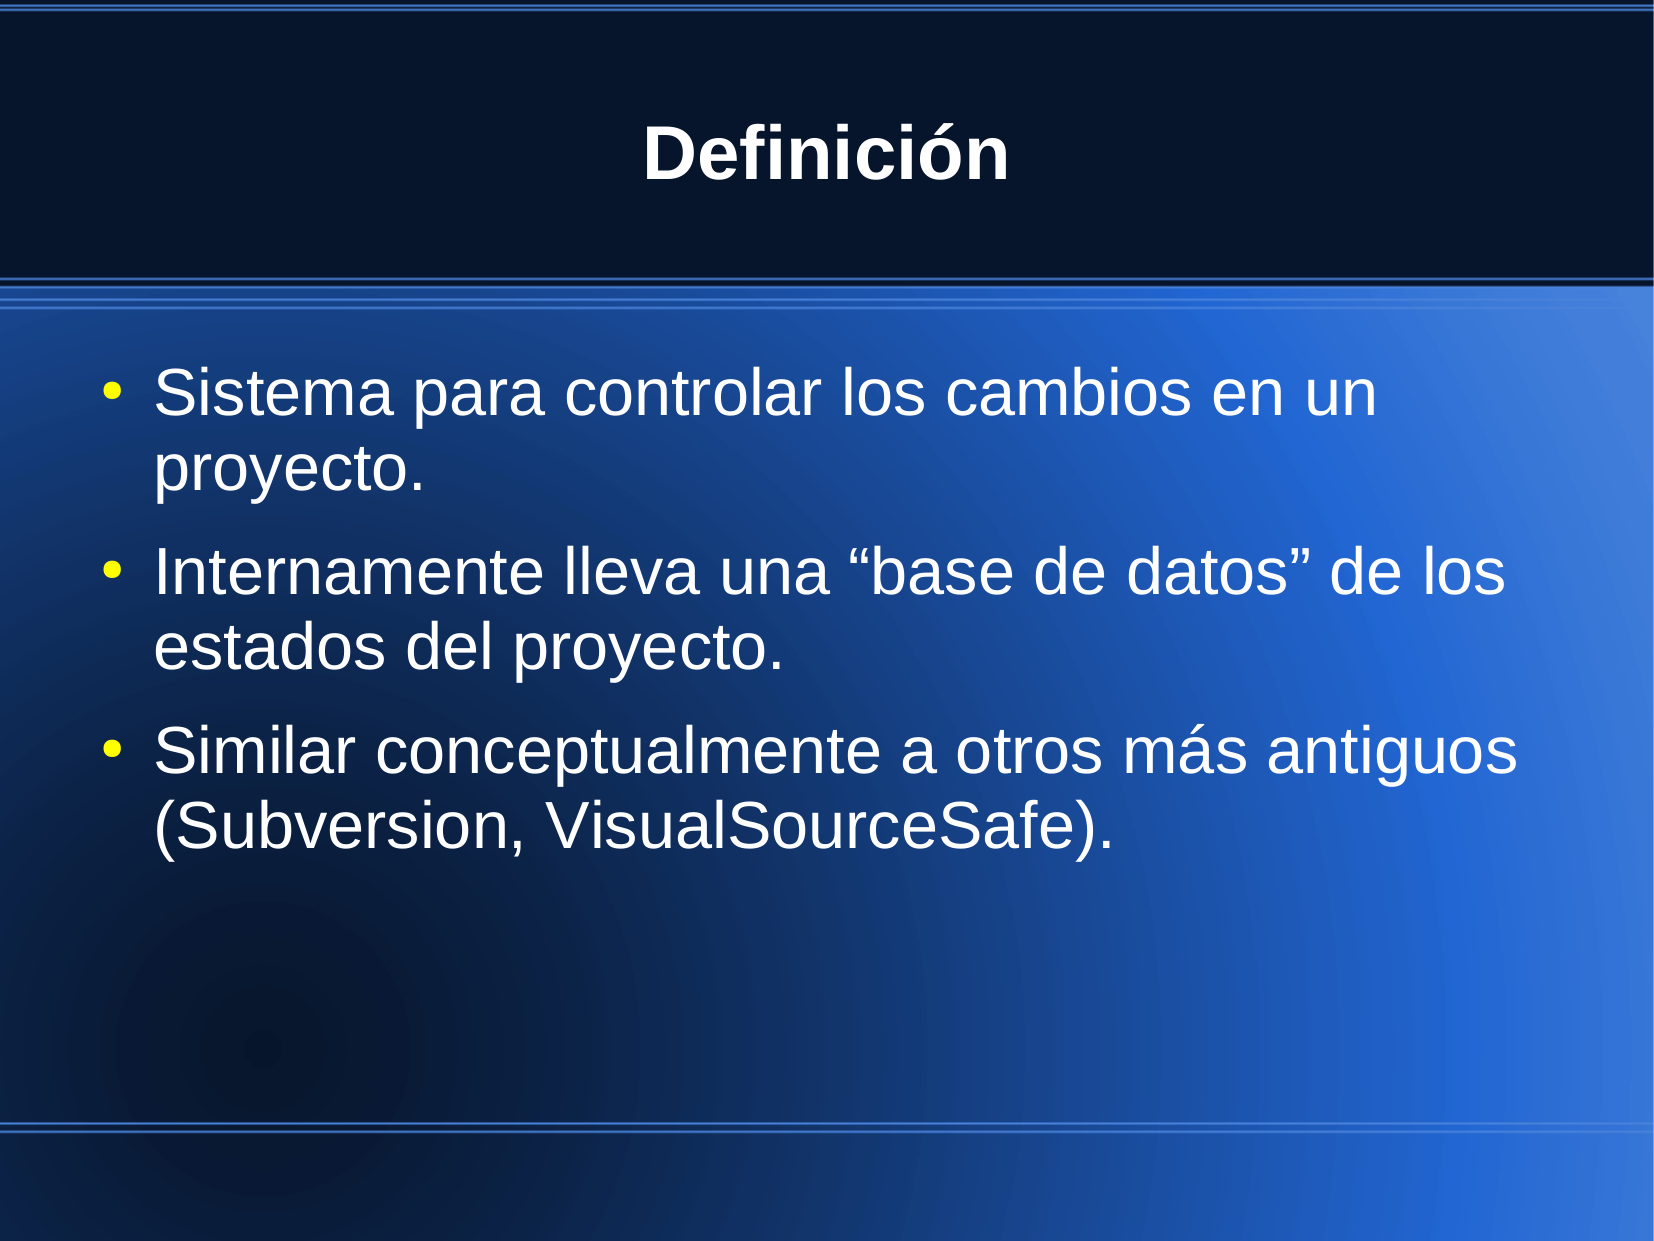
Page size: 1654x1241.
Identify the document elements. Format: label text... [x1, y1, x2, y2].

picture [0, 0, 1654, 1241]
list Sistema para controlar los cambios en un proyecto. Internamente lleva una “base de datos” de los estados del proyecto. Similar conceptualmente a otros más antiguos (Subversion, VisualSourceSafe). [82, 355, 1571, 1075]
title Definición [82, 49, 1571, 257]
